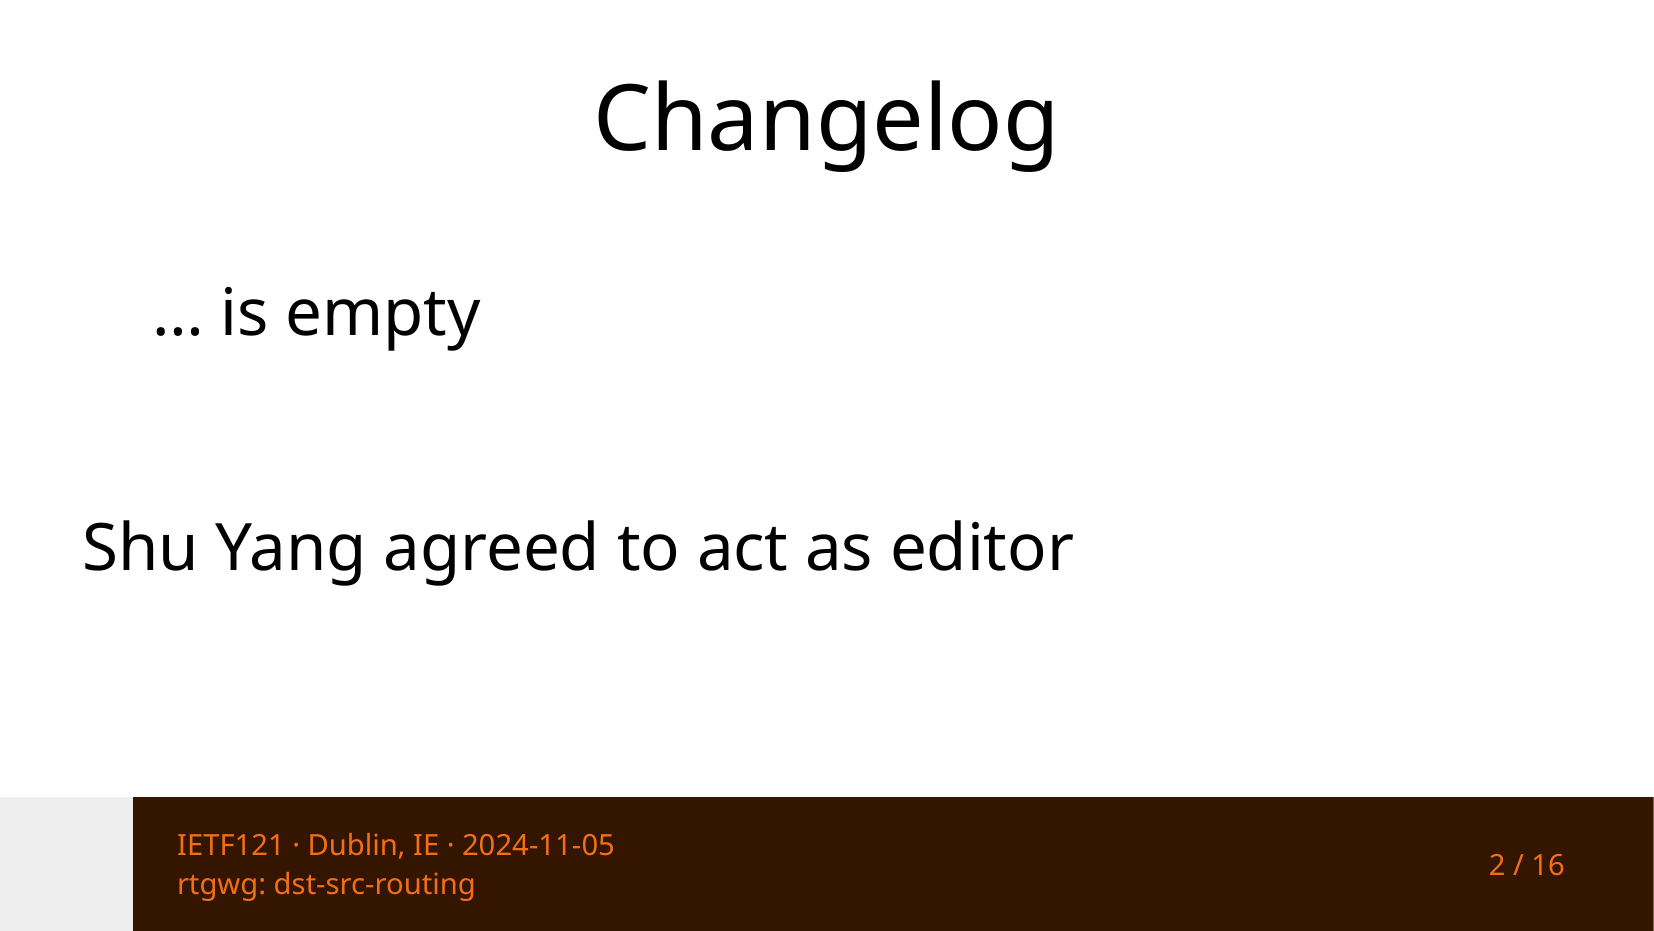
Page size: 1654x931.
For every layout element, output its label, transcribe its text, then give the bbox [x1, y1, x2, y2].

title Changelog [82, 37, 1571, 193]
list … is empty Shu Yang agreed to act as editor [82, 265, 1571, 591]
